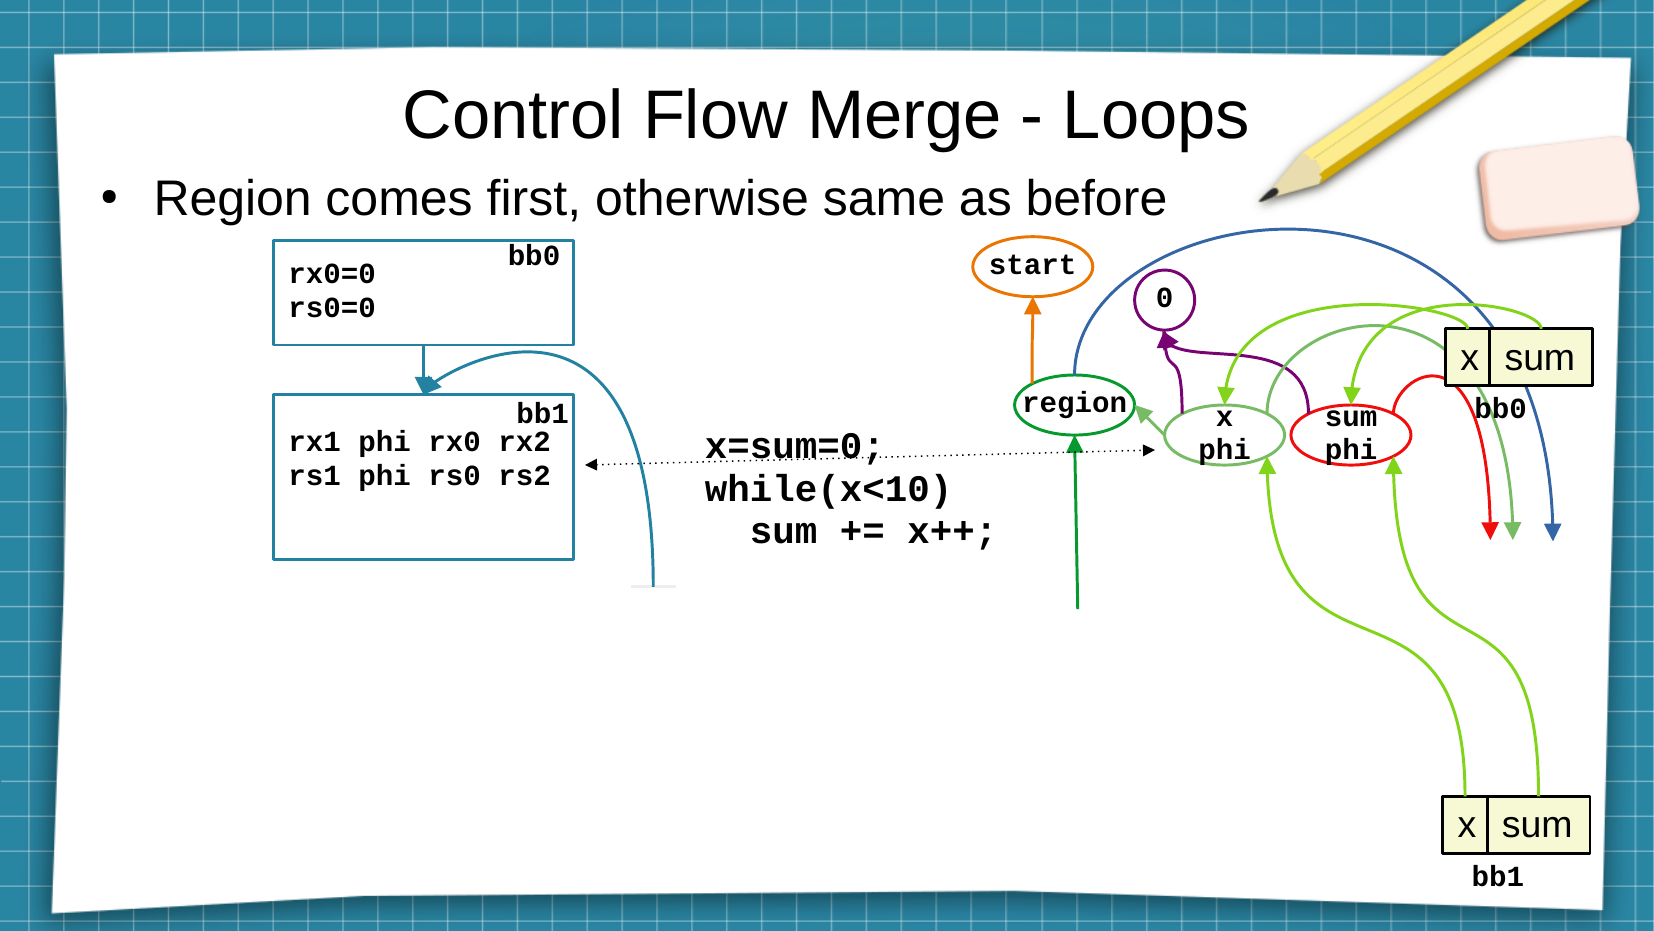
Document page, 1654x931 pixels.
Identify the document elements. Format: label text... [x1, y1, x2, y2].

text_box bb0 [1459, 386, 1542, 435]
text_box x=sum=0; while(x<10) sum += x++; [690, 420, 1013, 563]
text_box bb1 [501, 391, 585, 440]
text_box sum [1489, 796, 1591, 854]
text_box rx0=0 rs0=0 [273, 240, 574, 346]
text_box bb0 [493, 234, 576, 282]
text_box x phi [1164, 405, 1285, 466]
list Region comes first, otherwise same as before [82, 170, 1291, 241]
text_box rx1 phi rx0 rx2 rs1 phi rs0 rs2 [273, 394, 574, 560]
text_box bb1 [1456, 854, 1540, 903]
text_box region [1014, 375, 1135, 436]
text_box sum phi [1290, 405, 1412, 466]
title Control Flow Merge - Loops [82, 37, 1571, 193]
text_box 0 [1134, 270, 1195, 331]
text_box x [1445, 328, 1490, 386]
text_box x [1442, 796, 1488, 854]
picture [0, 0, 1654, 931]
text_box sum [1491, 328, 1593, 386]
text_box start [972, 236, 1093, 297]
